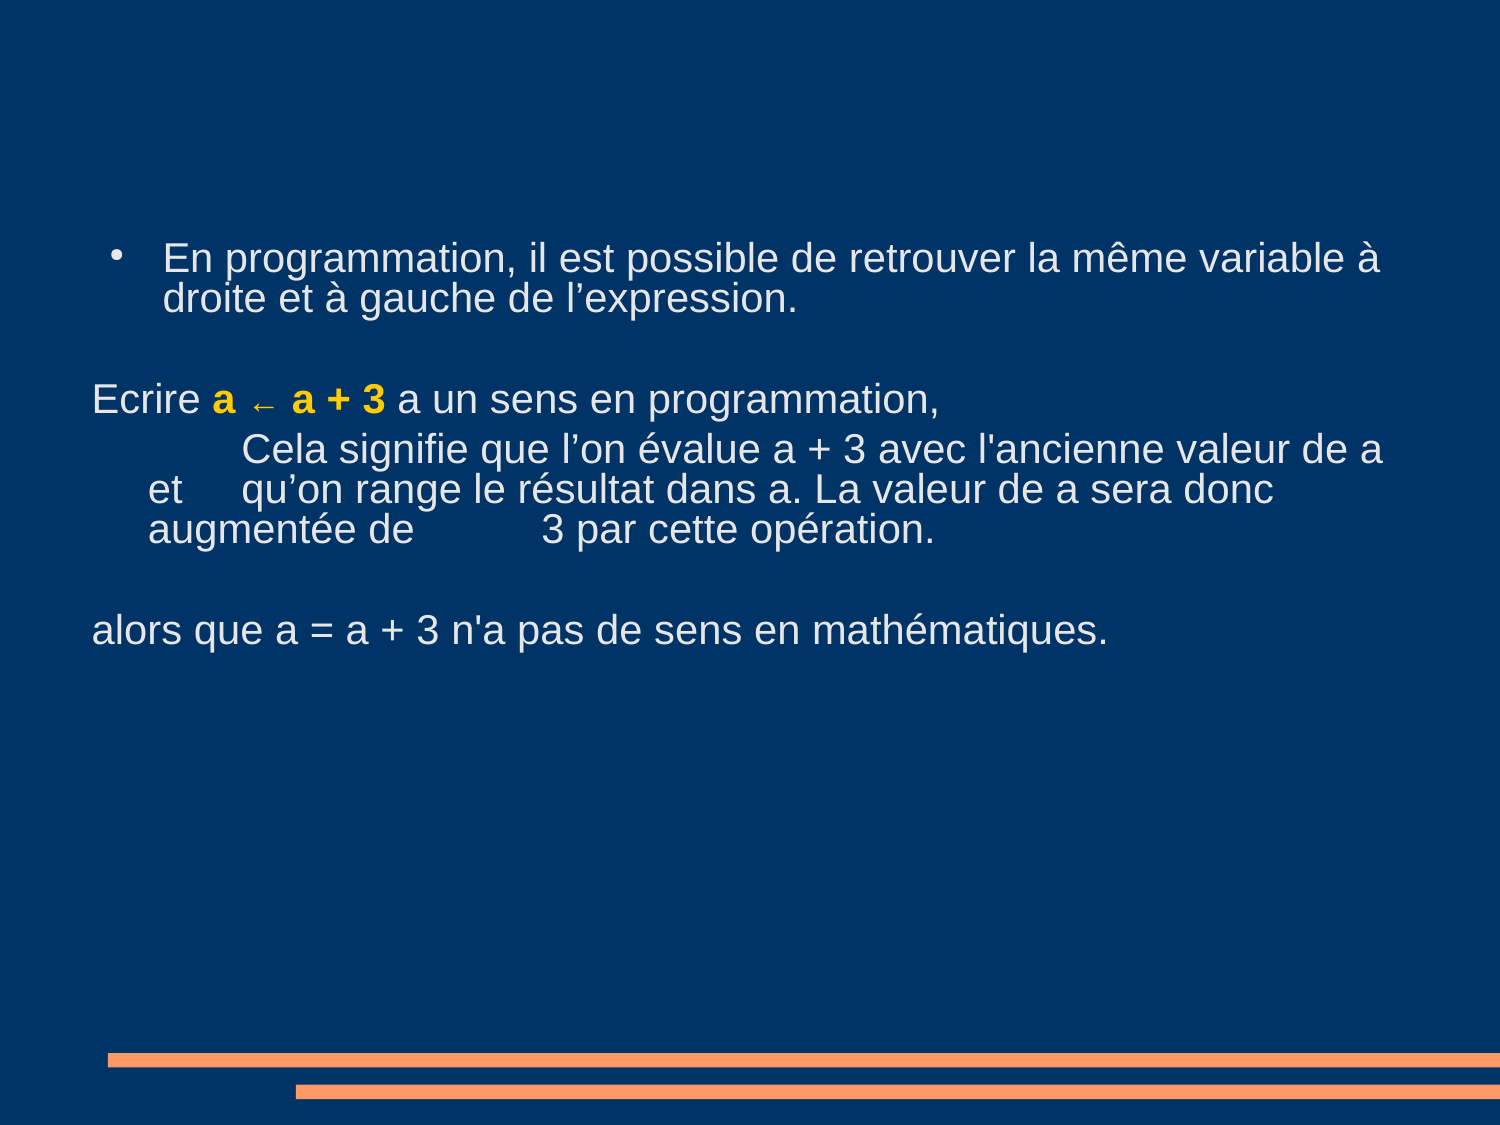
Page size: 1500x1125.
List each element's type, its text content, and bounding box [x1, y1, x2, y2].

list En programmation, il est possible de retrouver la même variable à droite et à gauche de l’expression. Ecrire a ← a + 3 a un sens en programmation, Cela signifie que l’on évalue a + 3 avec l'ancienne valeur de a et qu’on range le résultat dans a. La valeur de a sera donc augmentée de 3 par cette opération. alors que a = a + 3 n'a pas de sens en mathématiques. [76, 172, 1424, 1000]
